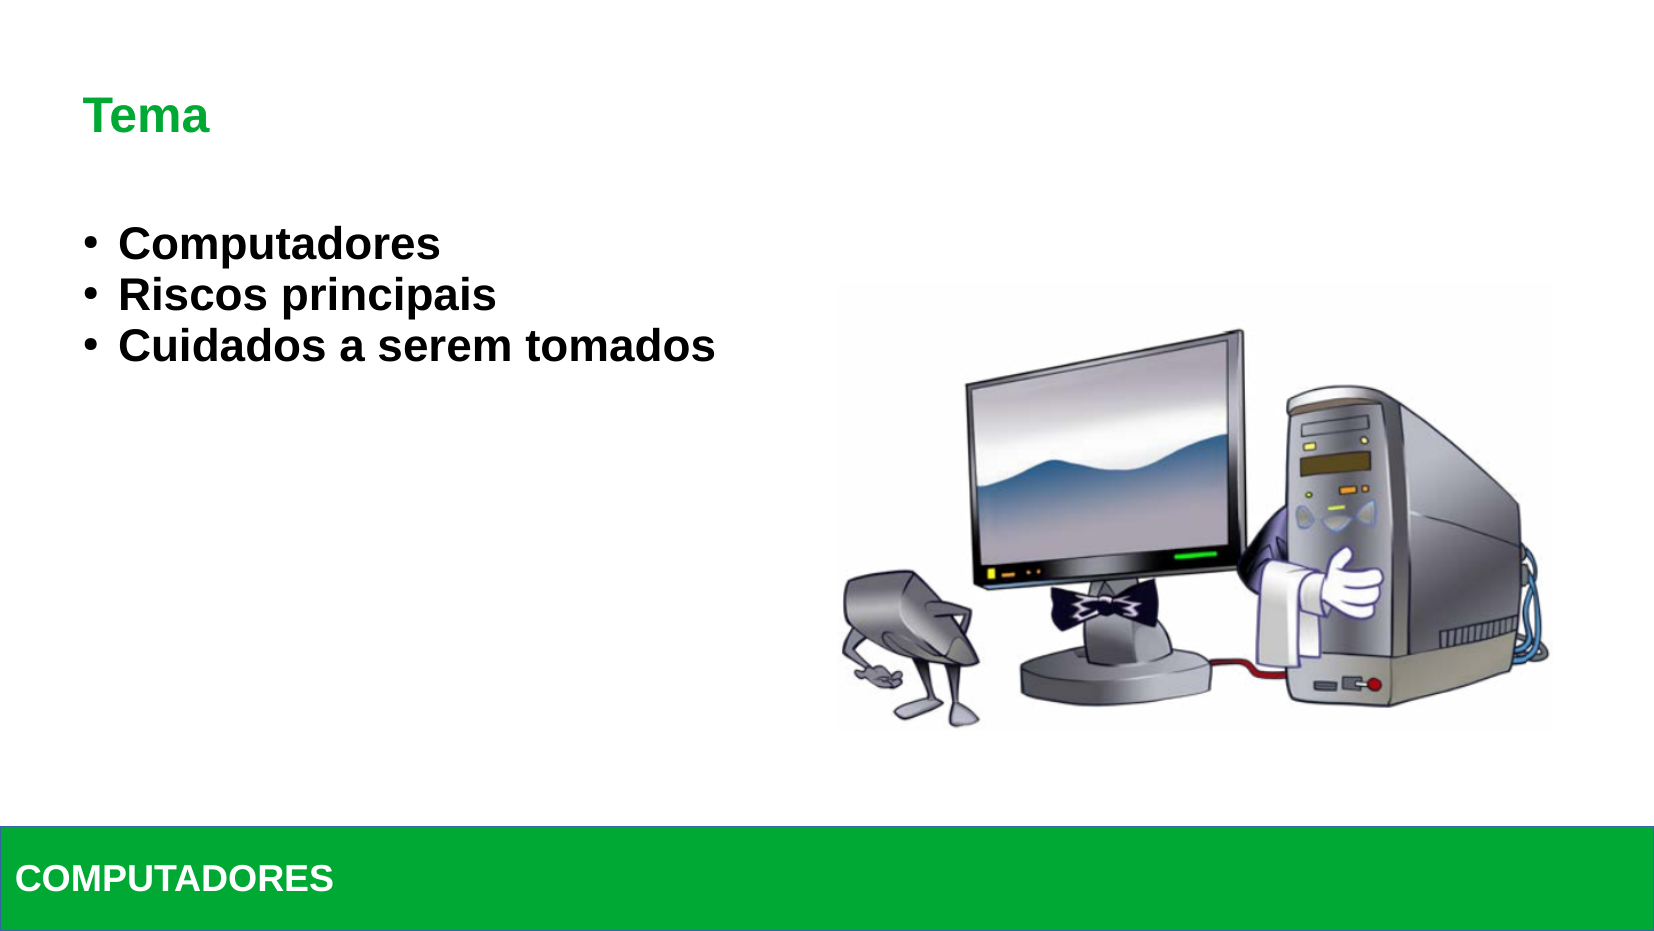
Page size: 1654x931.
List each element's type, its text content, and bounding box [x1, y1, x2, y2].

subtitle Computadores Riscos principais Cuidados a serem tomados [82, 217, 1571, 758]
text_box COMPUTADORES [0, 826, 1654, 931]
title Tema [82, 37, 1571, 193]
picture [818, 283, 1571, 739]
